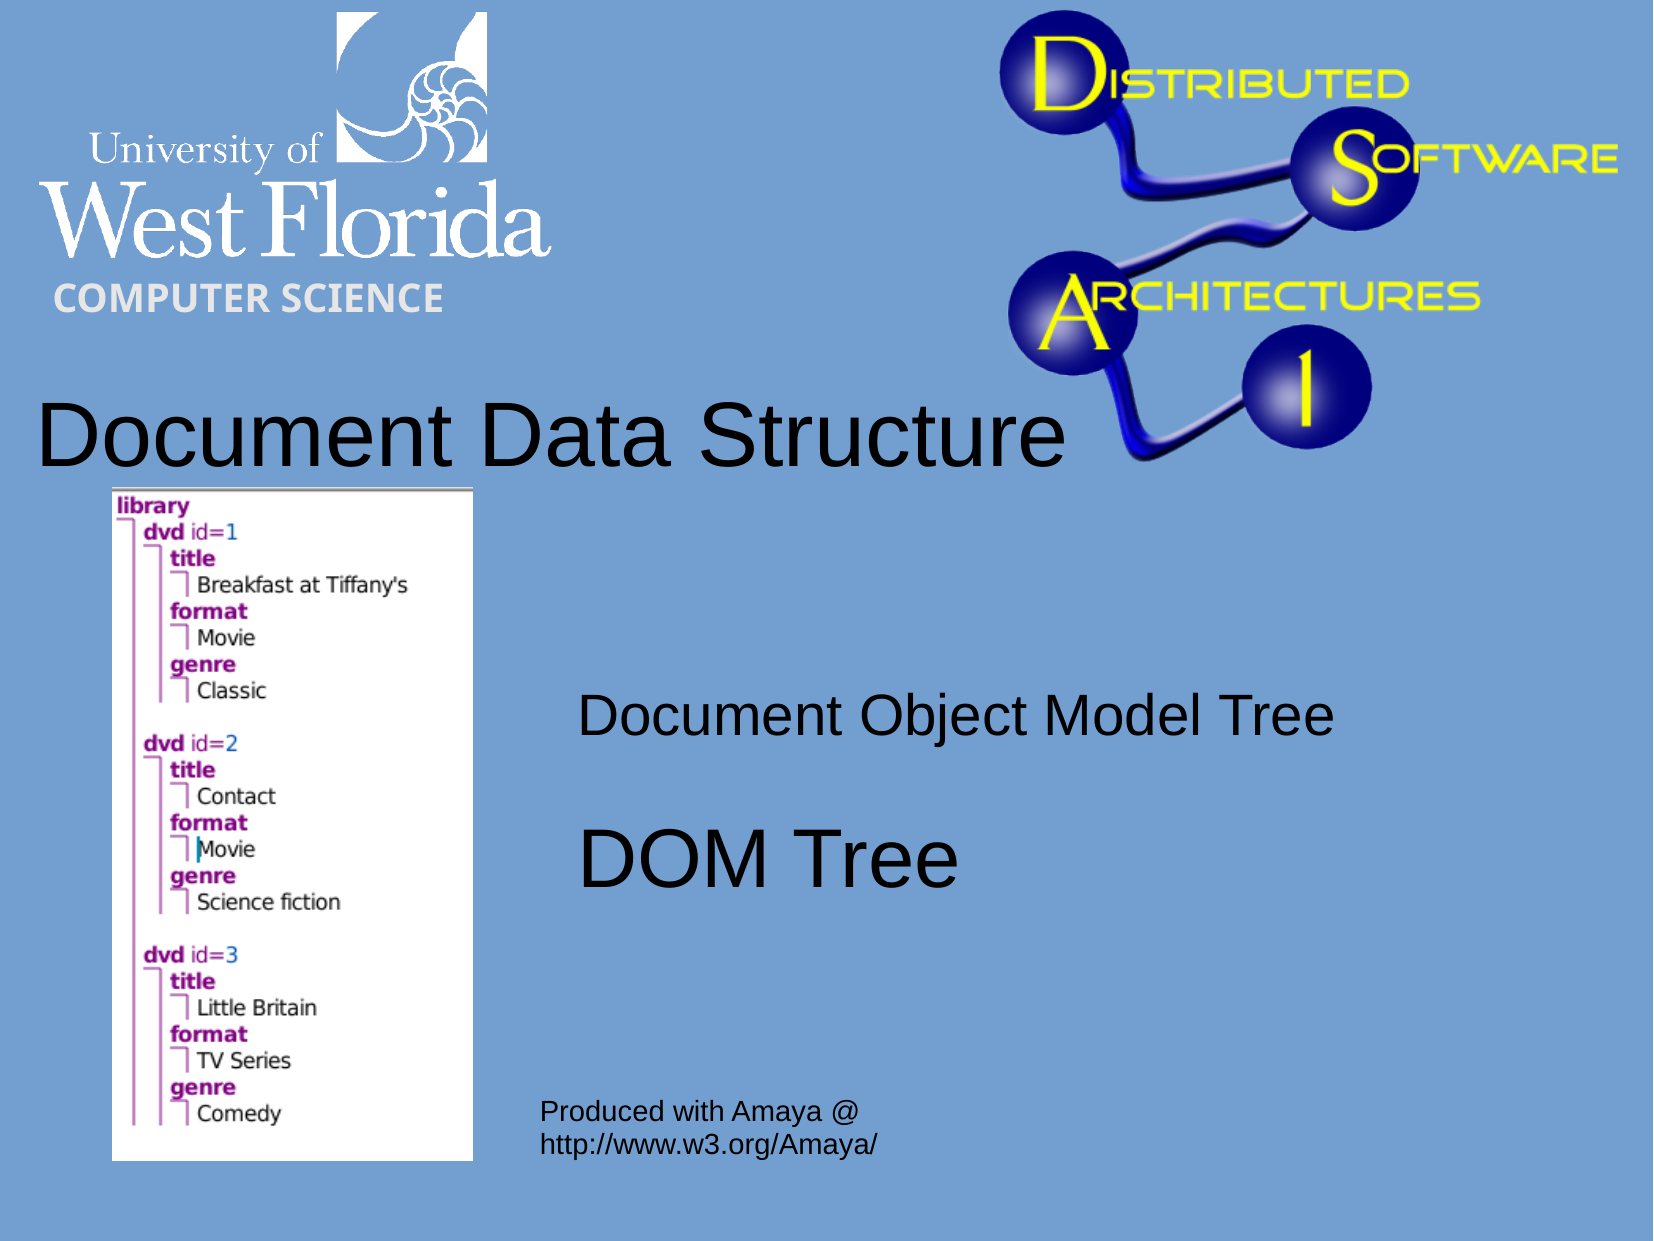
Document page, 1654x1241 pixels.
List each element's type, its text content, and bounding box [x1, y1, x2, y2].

picture [37, 0, 559, 262]
text_box Document Object Model Tree DOM Tree [562, 675, 1373, 923]
text_box Produced with Amaya @ http://www.w3.org/Amaya/ [525, 1087, 1221, 1136]
picture [910, 0, 1654, 506]
text_box Document Data Structure [34, 375, 1276, 478]
text_box COMPUTER SCIENCE [37, 262, 563, 325]
picture [112, 487, 473, 1161]
